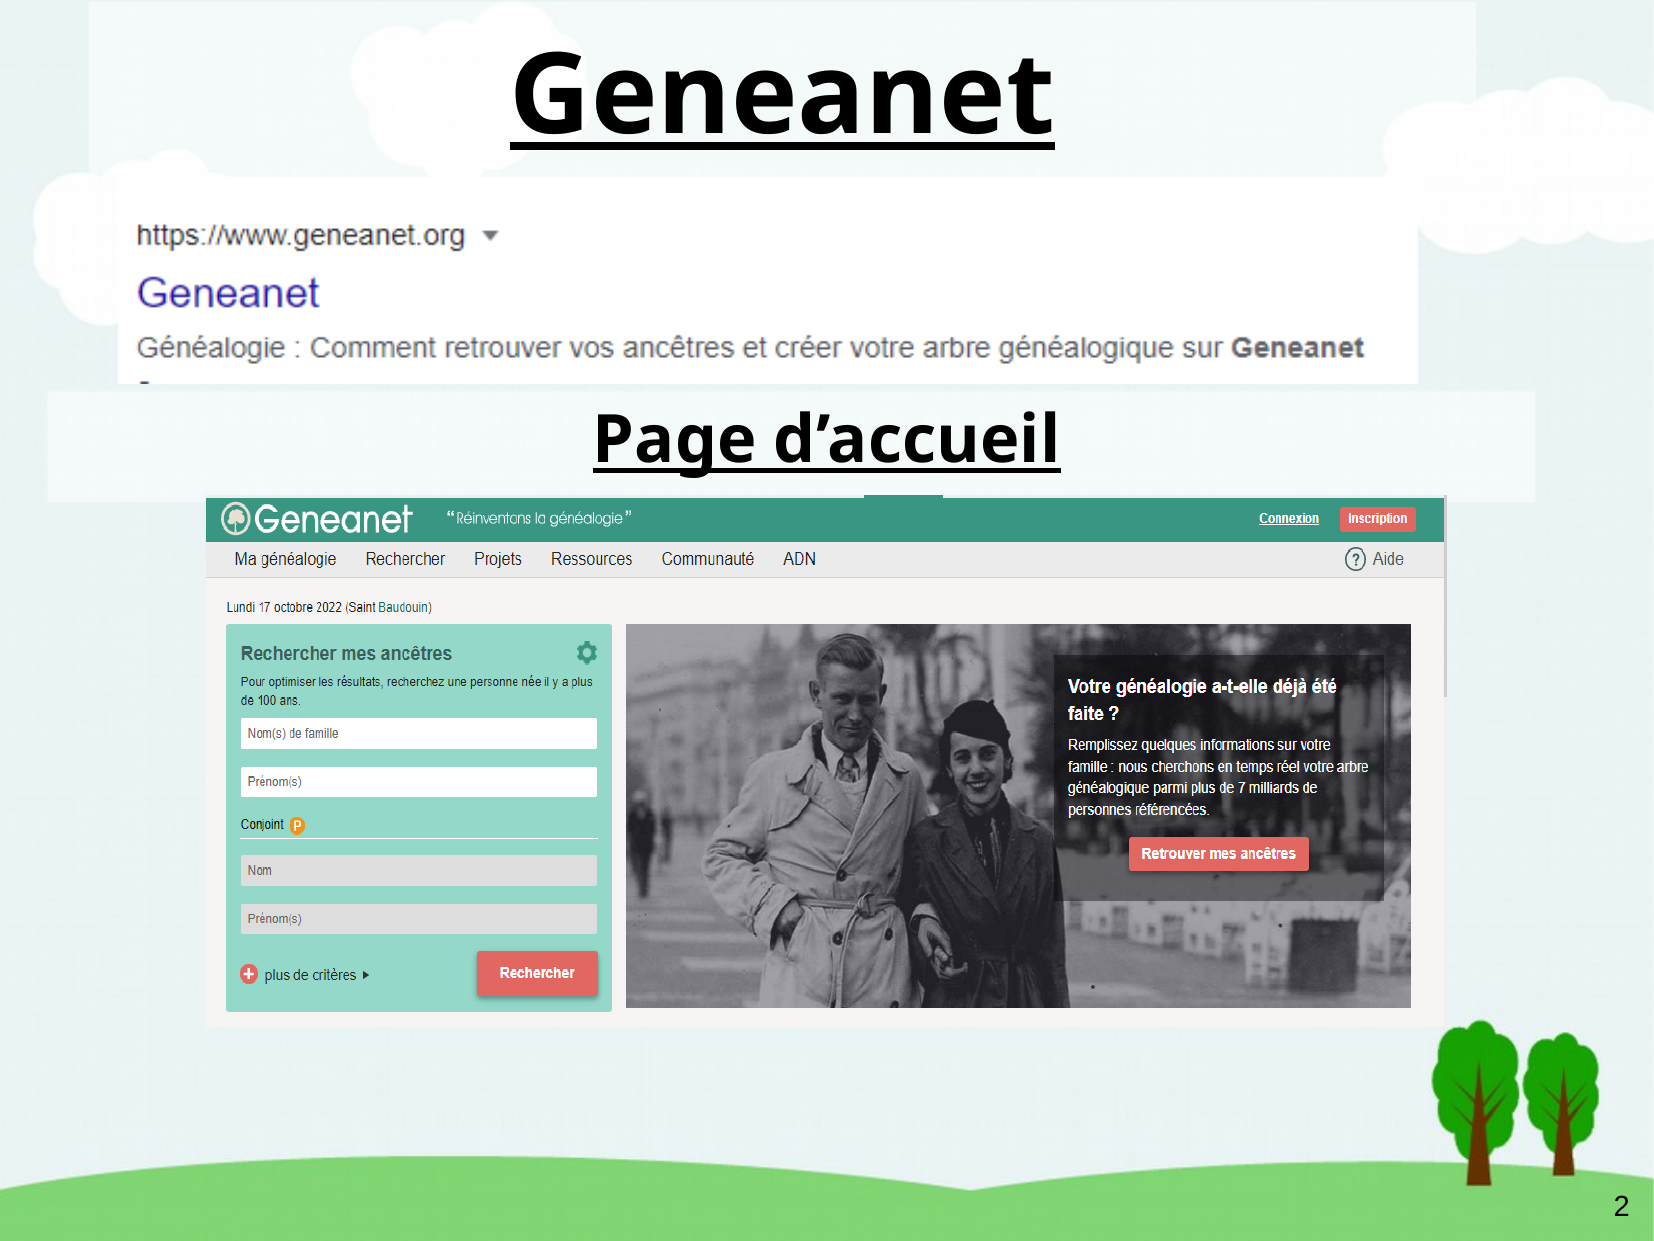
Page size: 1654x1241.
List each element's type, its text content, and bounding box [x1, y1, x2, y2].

picture [0, 0, 1654, 1241]
list Page d’accueil [47, 391, 1536, 502]
title Geneanet [88, 2, 1477, 178]
